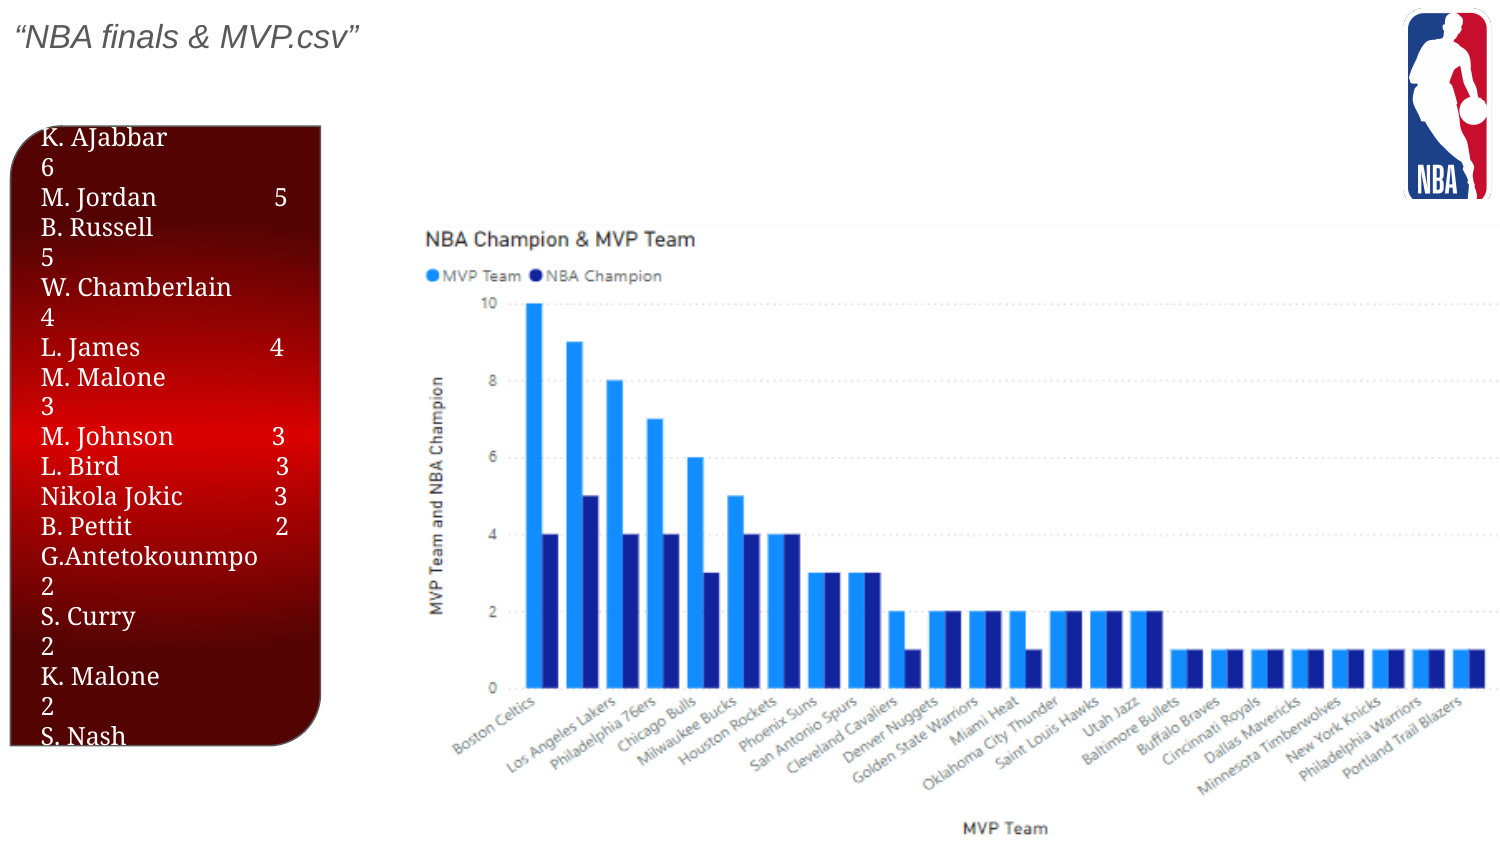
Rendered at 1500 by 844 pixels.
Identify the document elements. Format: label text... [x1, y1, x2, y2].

text_box Joueurs ayant été le plus MVP : K. AJabbar 6 M. Jordan 5 B. Russell 5 W. Chamberlain 4 L. James 4 M. Malone 3 M. Johnson 3 L. Bird 3 Nikola Jokic 3 B. Pettit 2 G.Antetokounmpo 2 S. Curry 2 K. Malone 2 S. Nash 2 T. Duncan 2 [10, 125, 321, 746]
picture [1403, 0, 1492, 199]
text_box “NBA finals & MVP.csv” [0, 0, 388, 70]
picture [421, 223, 1500, 844]
